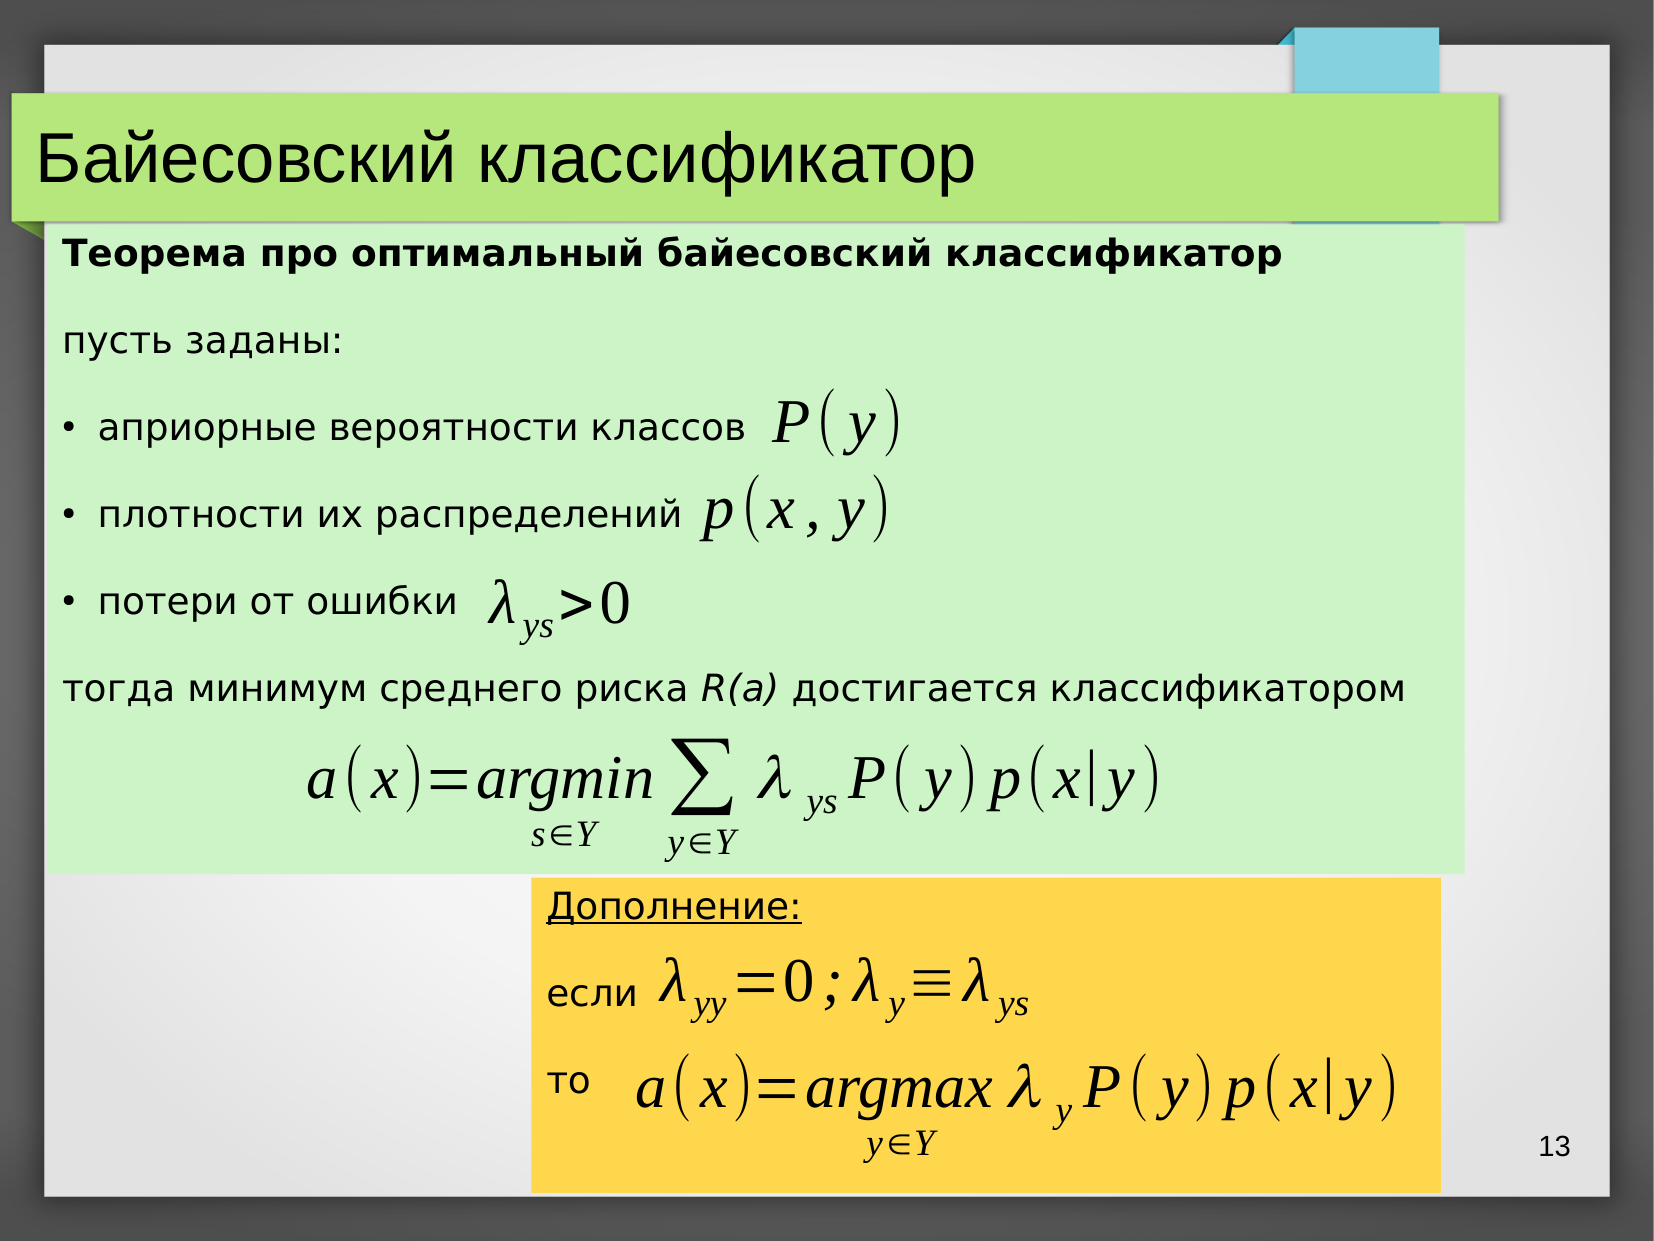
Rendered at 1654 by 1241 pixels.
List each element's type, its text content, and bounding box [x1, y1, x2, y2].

picture [0, 0, 1654, 1241]
chart [299, 735, 1170, 863]
chart [478, 566, 638, 646]
chart [691, 472, 898, 548]
chart [762, 385, 910, 461]
chart [628, 1051, 1406, 1163]
text_box Теорема про оптимальный байесовский классификатор пусть заданы: априорные вероятности классов плотности их распределений потери от ошибки тогда минимум среднего риска R(a) достигается классификатором [47, 224, 1465, 875]
title Байесовский классификатор [35, 118, 1489, 199]
chart [649, 944, 1036, 1024]
text_box Дополнение: если то [531, 877, 1441, 1193]
